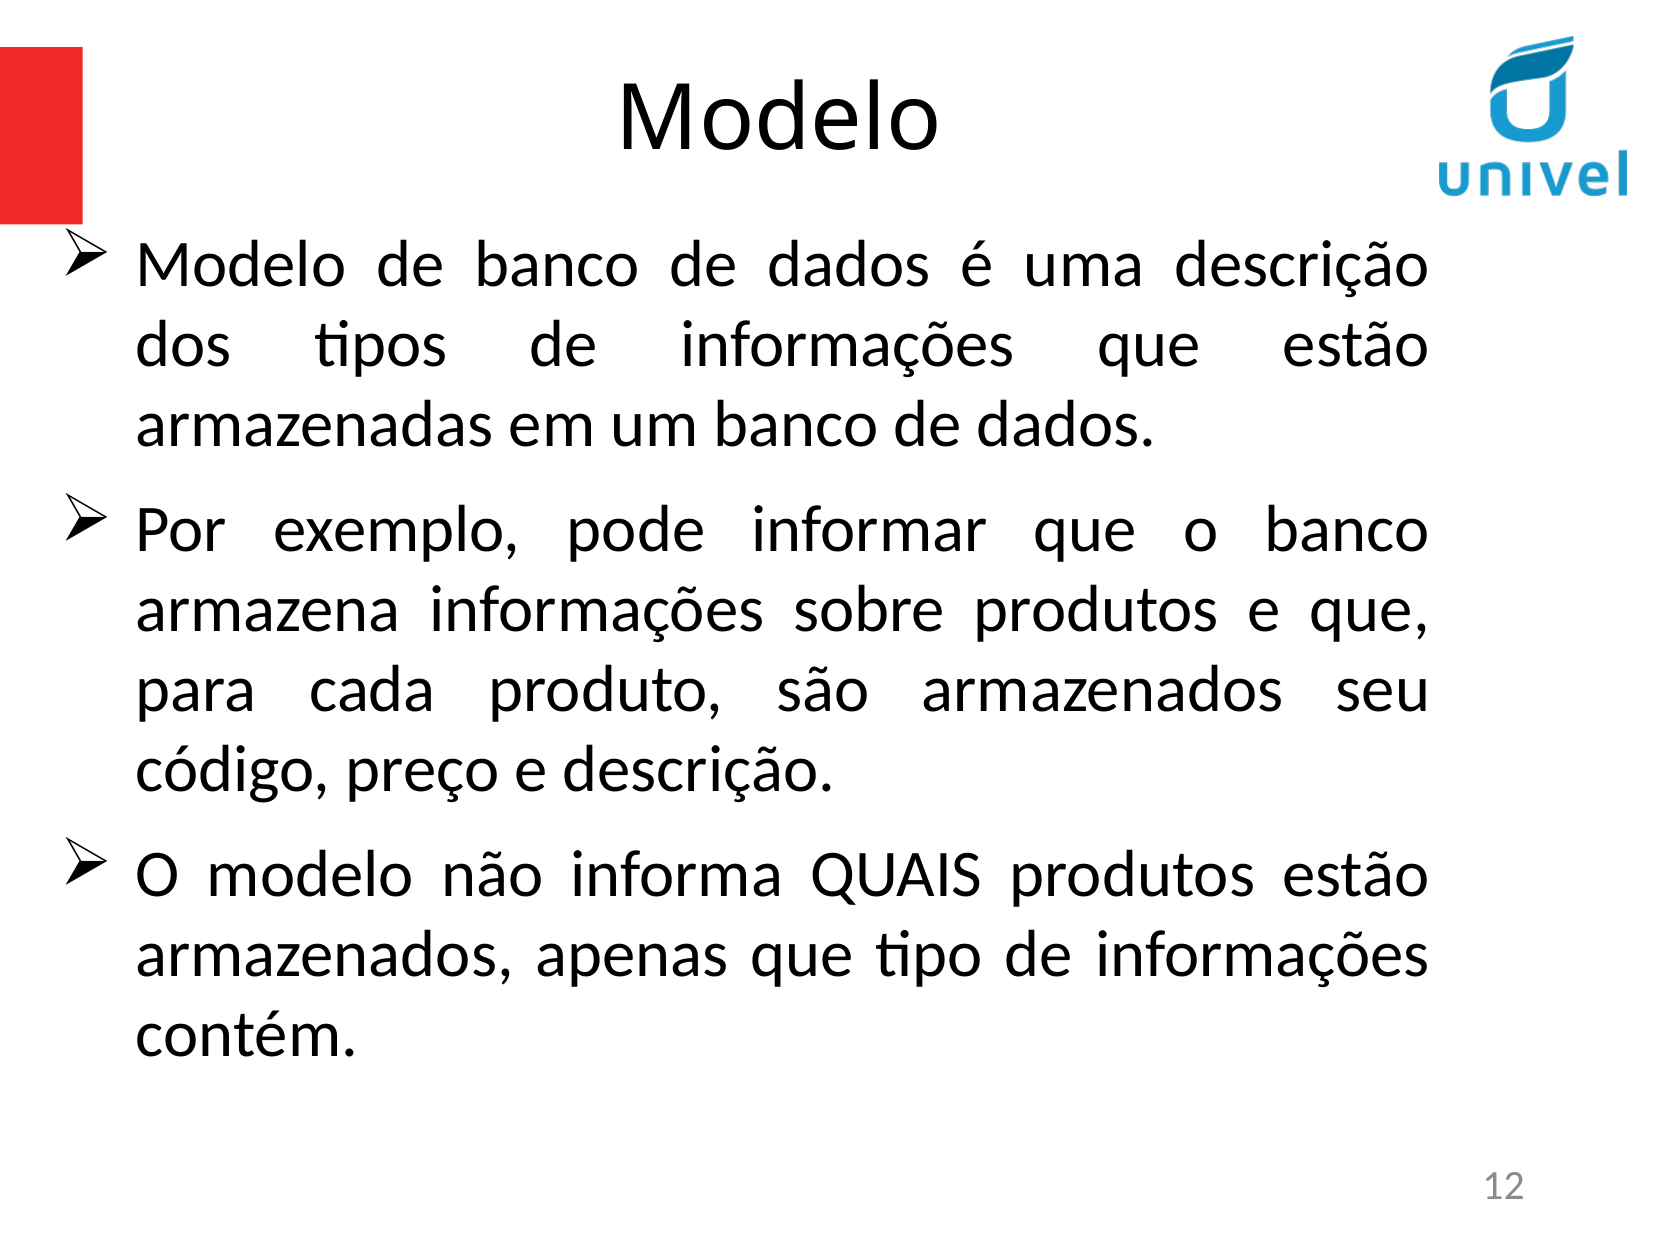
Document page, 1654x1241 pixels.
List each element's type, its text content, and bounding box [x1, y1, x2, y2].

text_box Modelo de banco de dados é uma descrição dos tipos de informações que estão armazenadas em um banco de dados. Por exemplo, pode informar que o banco armazena informações sobre produtos e que, para cada produto, são armazenados seu código, preço e descrição. O modelo não informa QUAIS produtos estão armazenados, apenas que tipo de informações contém. [45, 212, 1446, 1078]
picture [1492, 15, 1634, 217]
title Modelo [65, 0, 1492, 240]
slide_number <número> [1167, 1149, 1540, 1216]
